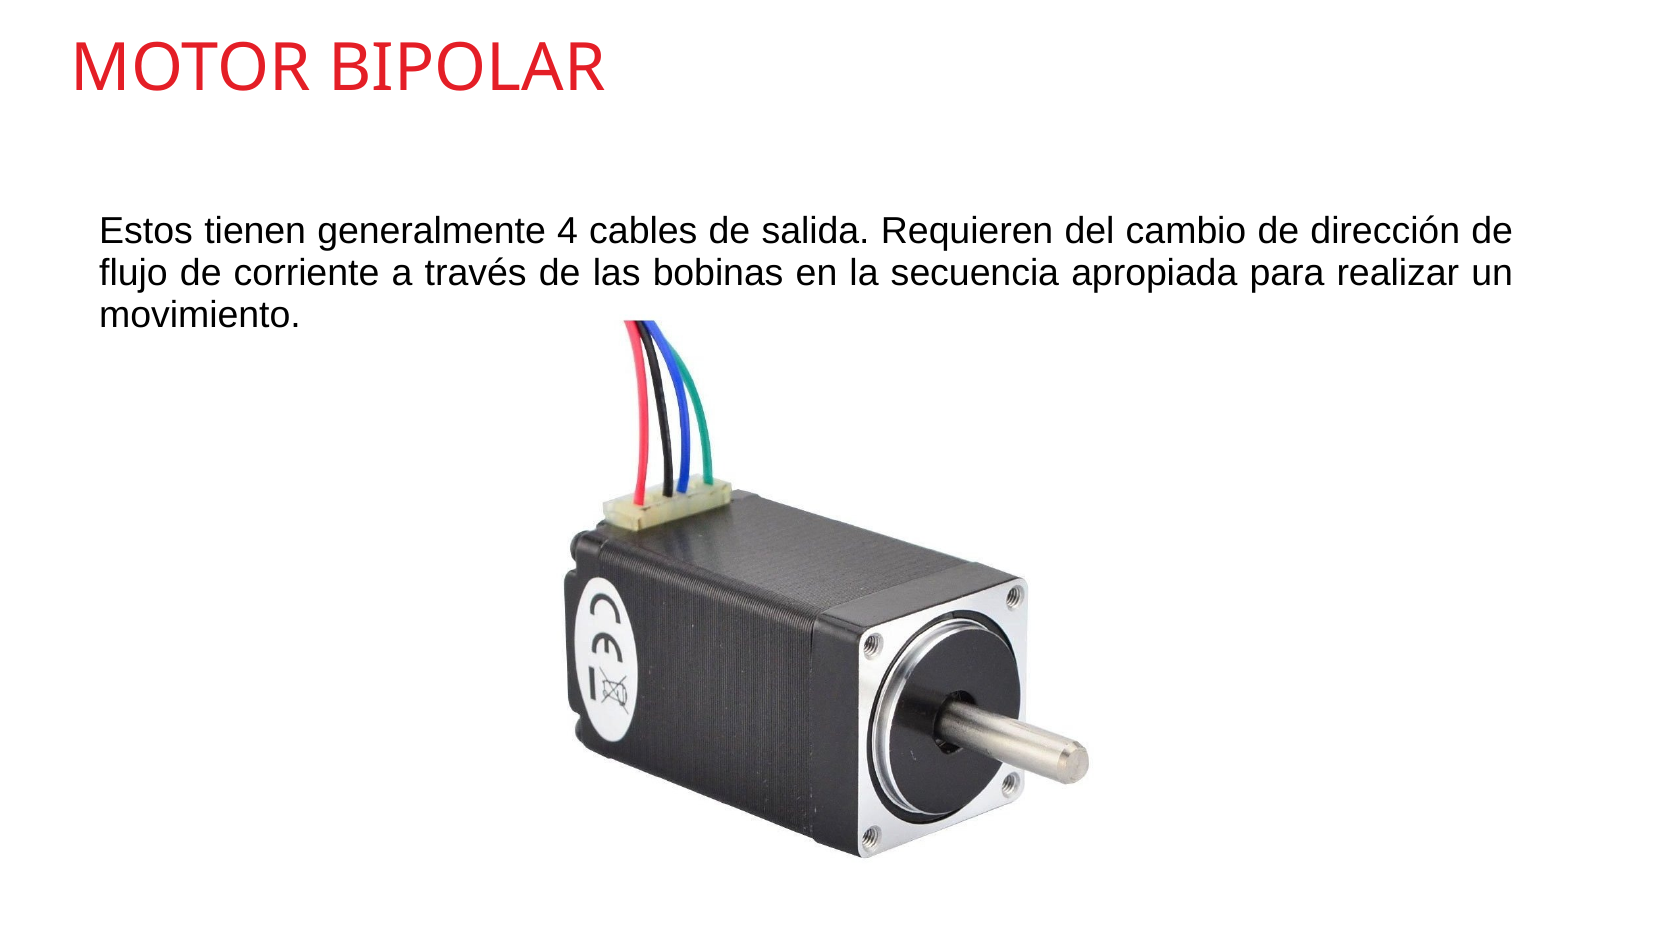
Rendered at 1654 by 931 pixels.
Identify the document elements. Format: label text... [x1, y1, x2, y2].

text_box Estos tienen generalmente 4 cables de salida. Requieren del cambio de dirección de flujo de corriente a través de las bobinas en la secuencia apropiada para realizar un movimiento. [84, 201, 1570, 343]
title MOTOR BIPOLAR [70, 11, 1347, 118]
picture [535, 343, 1119, 890]
